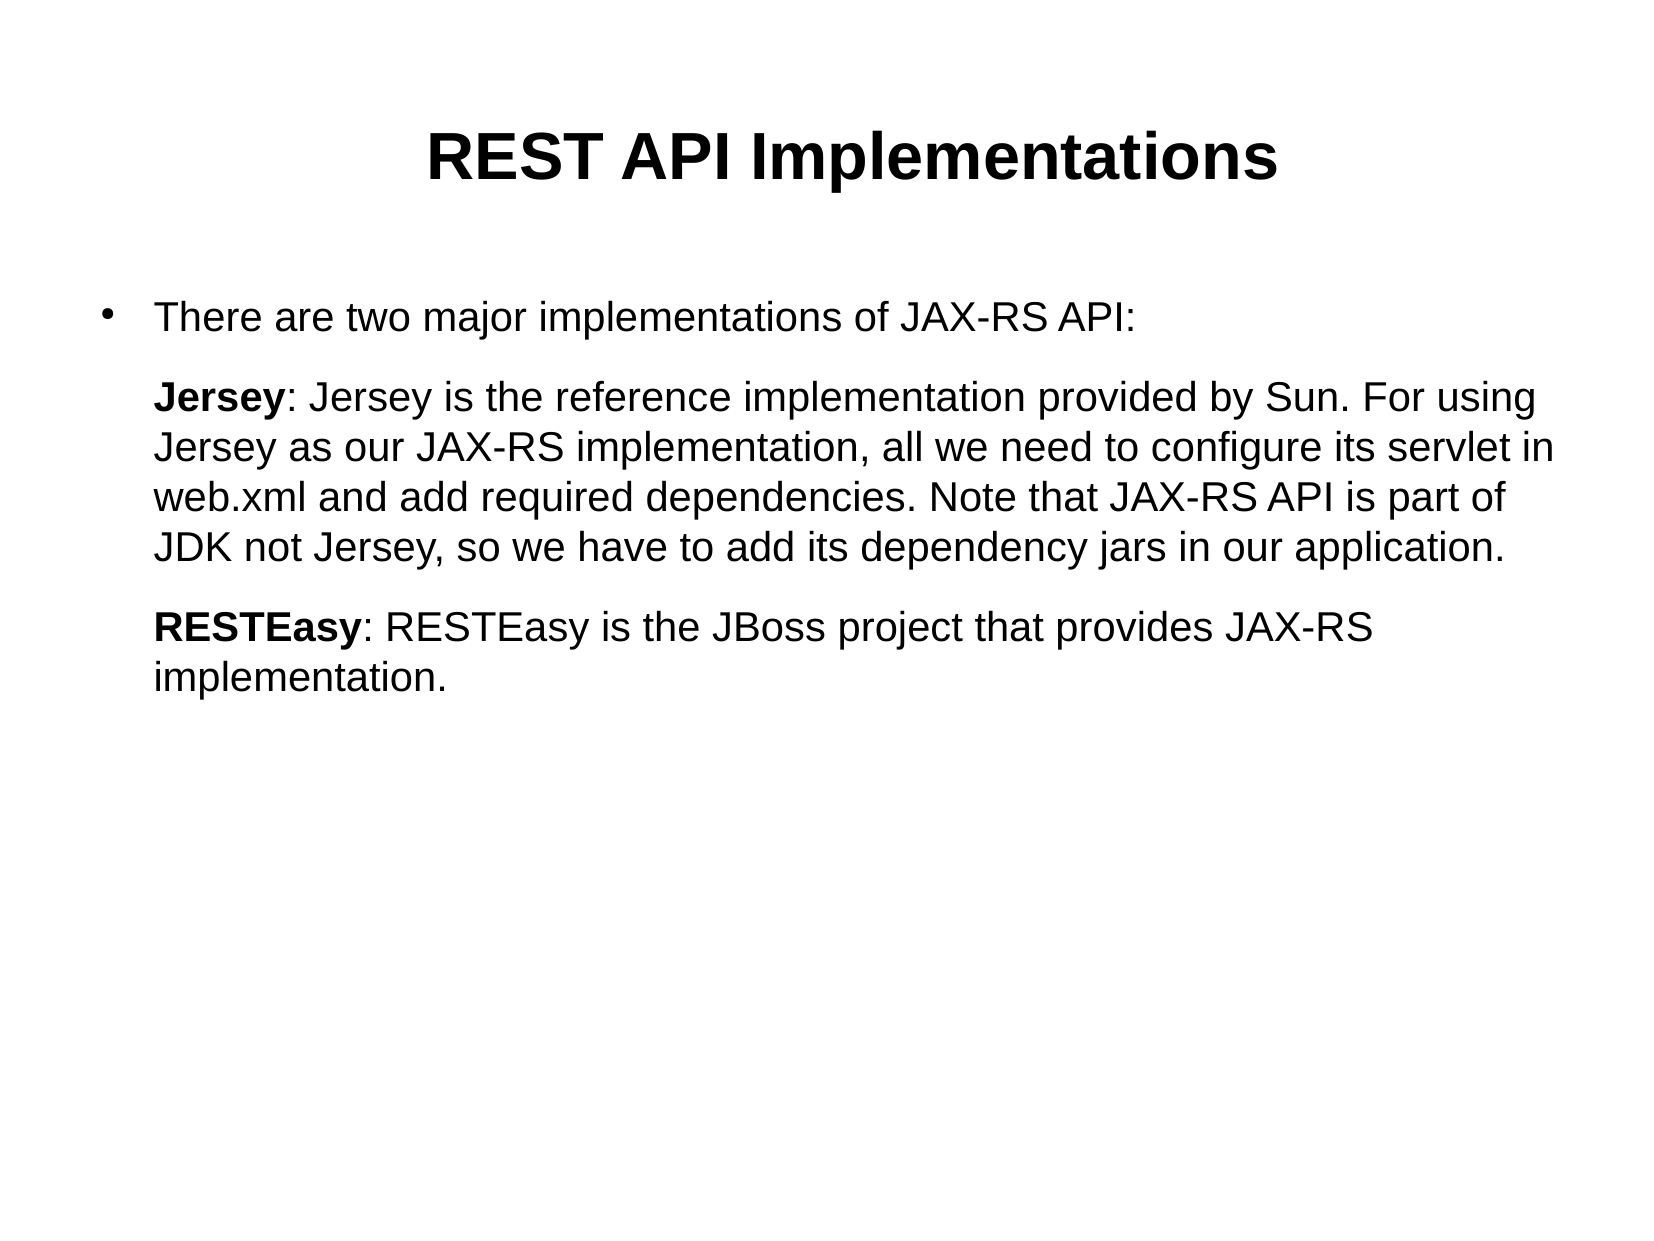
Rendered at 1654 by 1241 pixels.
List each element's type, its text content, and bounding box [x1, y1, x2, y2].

list There are two major implementations of JAX-RS API: Jersey: Jersey is the reference implementation provided by Sun. For using Jersey as our JAX-RS implementation, all we need to configure its servlet in web.xml and add required dependencies. Note that JAX-RS API is part of JDK not Jersey, so we have to add its dependency jars in our application. RESTEasy: RESTEasy is the JBoss project that provides JAX-RS implementation. [82, 290, 1571, 1109]
title REST API Implementations [82, 49, 1571, 257]
